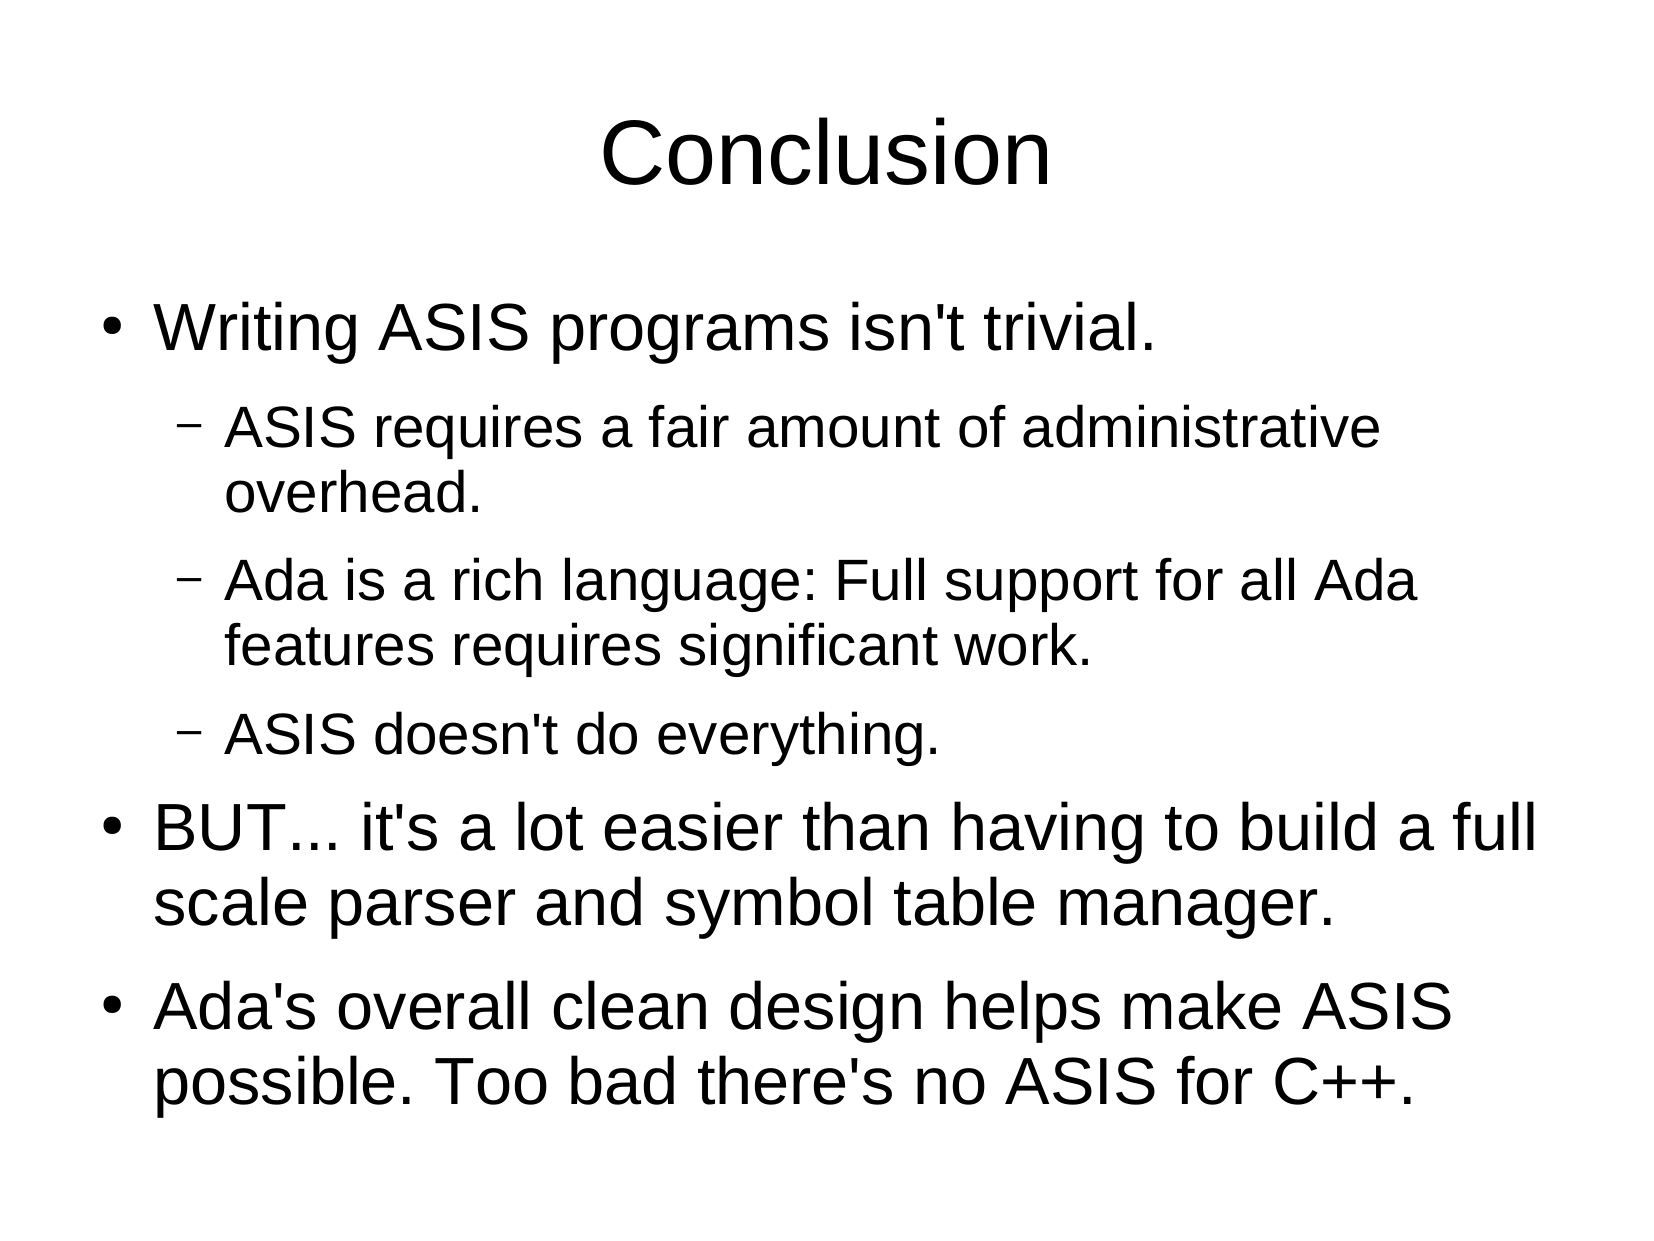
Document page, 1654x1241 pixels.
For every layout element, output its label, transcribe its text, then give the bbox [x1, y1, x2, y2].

title Conclusion [82, 49, 1571, 257]
list Writing ASIS programs isn't trivial. ASIS requires a fair amount of administrative overhead. Ada is a rich language: Full support for all Ada features requires significant work. ASIS doesn't do everything. BUT... it's a lot easier than having to build a full scale parser and symbol table manager. Ada's overall clean design helps make ASIS possible. Too bad there's no ASIS for C++. [82, 290, 1571, 1118]
